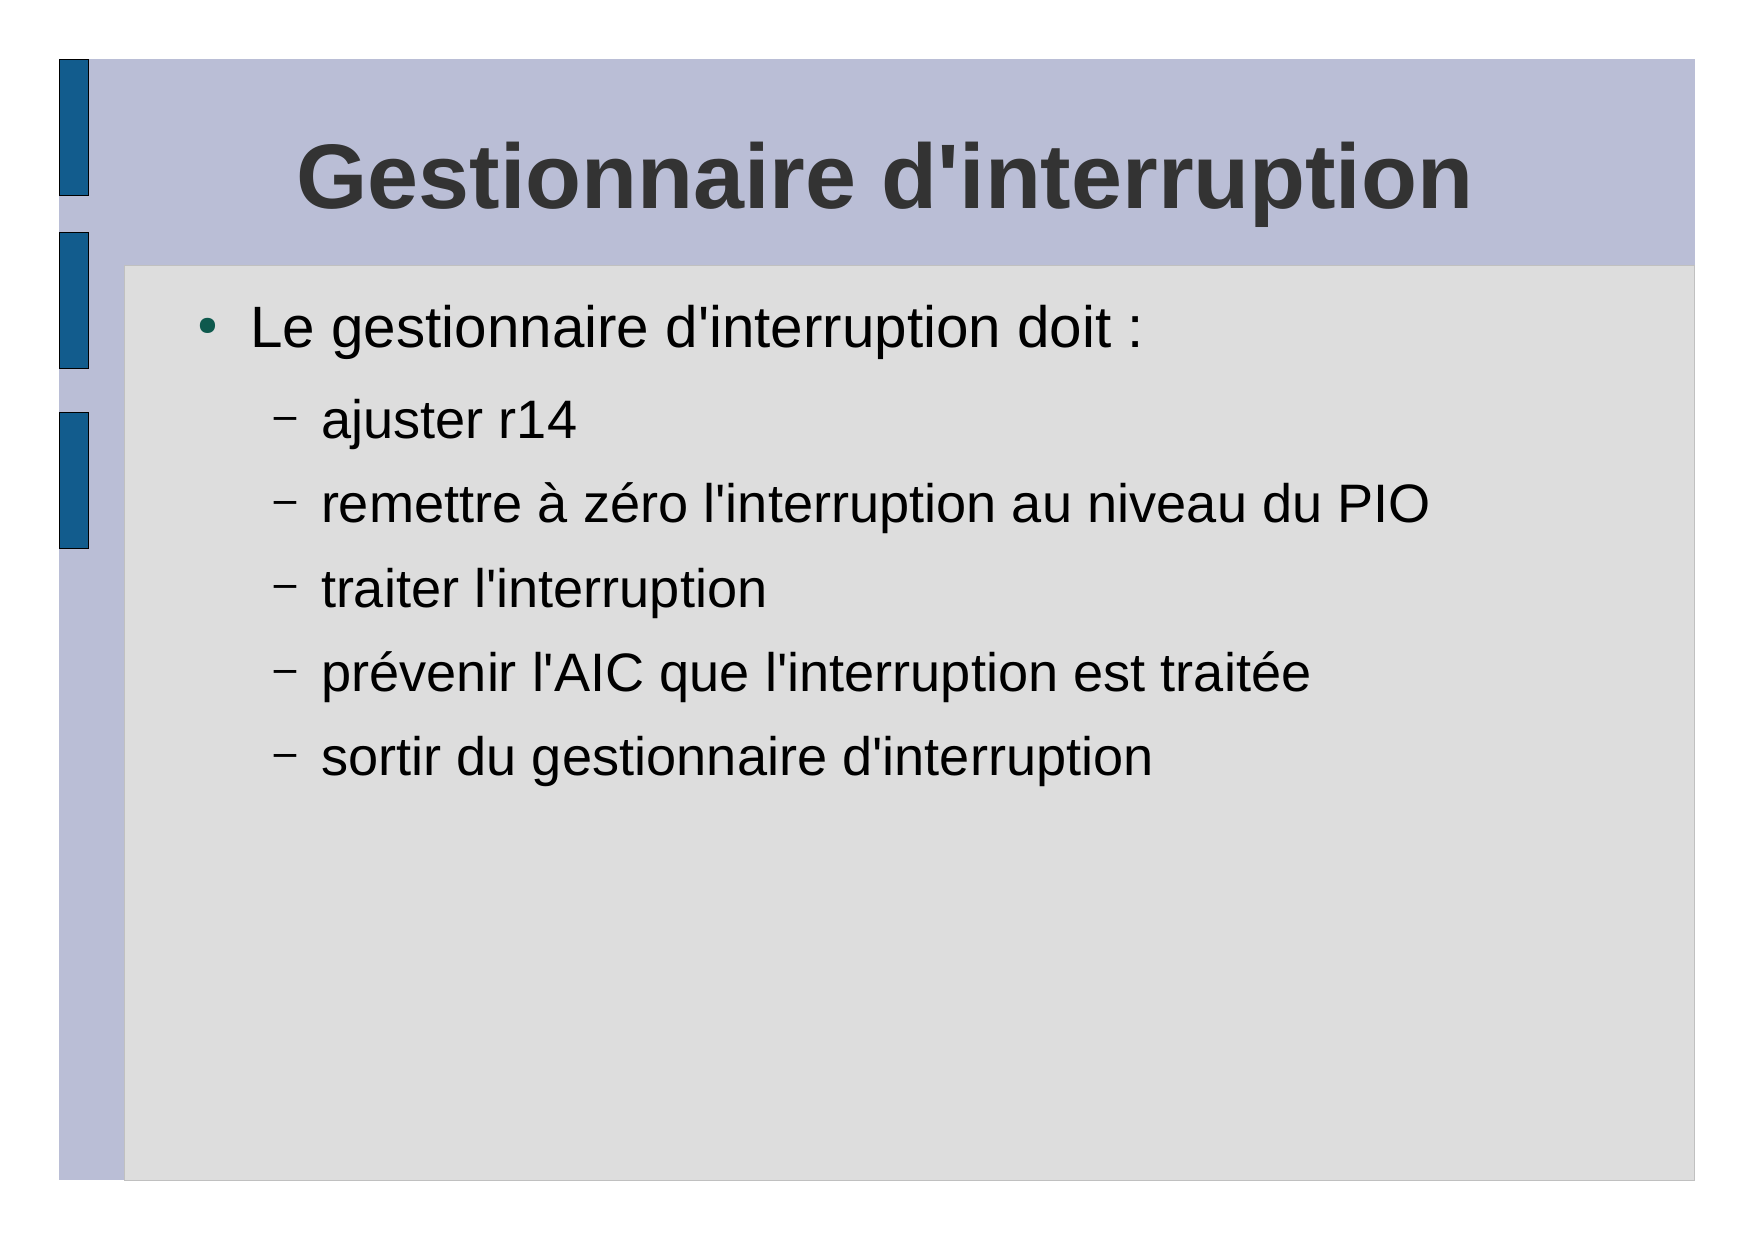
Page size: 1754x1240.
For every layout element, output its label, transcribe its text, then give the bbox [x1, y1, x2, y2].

list Le gestionnaire d'interruption doit : ajuster r14 remettre à zéro l'interruption au niveau du PIO traiter l'interruption prévenir l'AIC que l'interruption est traitée sortir du gestionnaire d'interruption [179, 295, 1625, 1093]
title Gestionnaire d'interruption [118, 88, 1654, 266]
